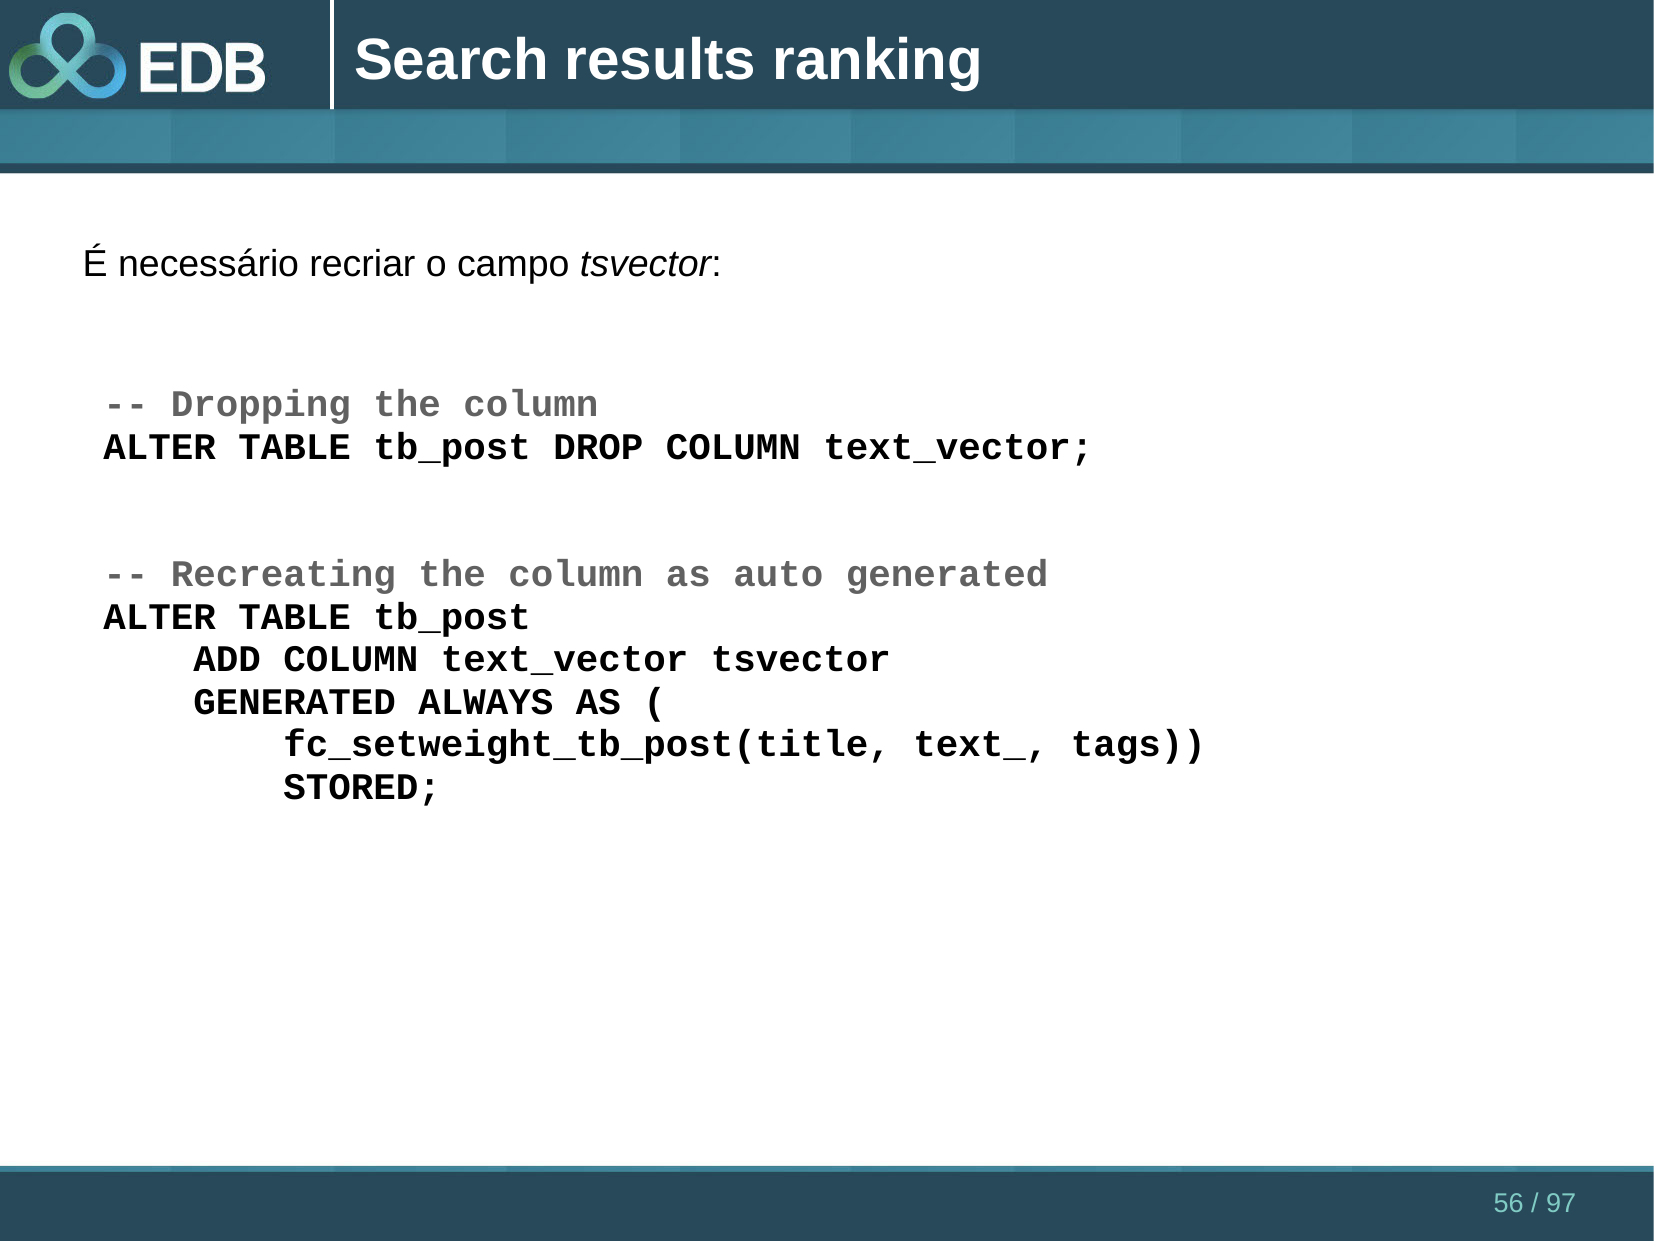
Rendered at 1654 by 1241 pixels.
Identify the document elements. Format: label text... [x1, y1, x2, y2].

picture [0, 0, 1654, 1241]
text_box -- Dropping the column ALTER TABLE tb_post DROP COLUMN text_vector; -- Recreating the column as auto generated ALTER TABLE tb_post ADD COLUMN text_vector tsvector GENERATED ALWAYS AS ( fc_setweight_tb_post(title, text_, tags)) STORED; [88, 378, 1595, 861]
title Search results ranking [354, 0, 1625, 125]
list É necessário recriar o campo tsvector: [82, 242, 1571, 296]
